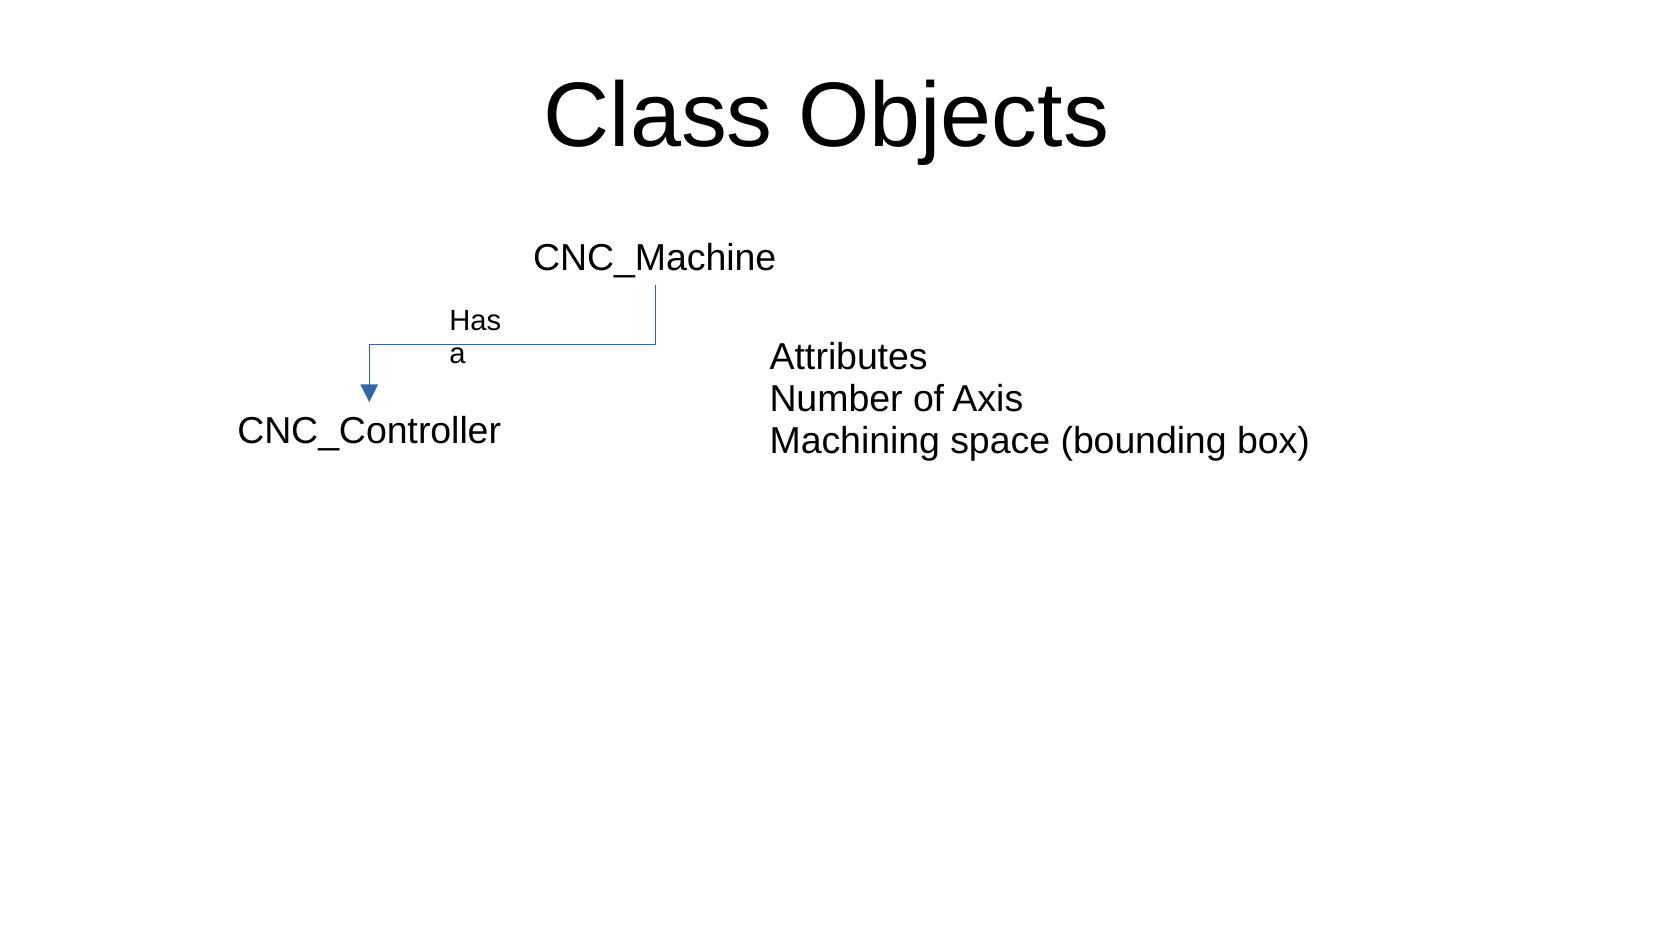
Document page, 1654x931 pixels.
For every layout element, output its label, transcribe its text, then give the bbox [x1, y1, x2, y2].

text_box Attributes Number of Axis Machining space (bounding box) [754, 328, 1325, 469]
text_box CNC_Controller [222, 402, 516, 467]
title Class Objects [82, 37, 1571, 193]
text_box Has a [434, 296, 541, 378]
text_box CNC_Machine [518, 228, 792, 286]
